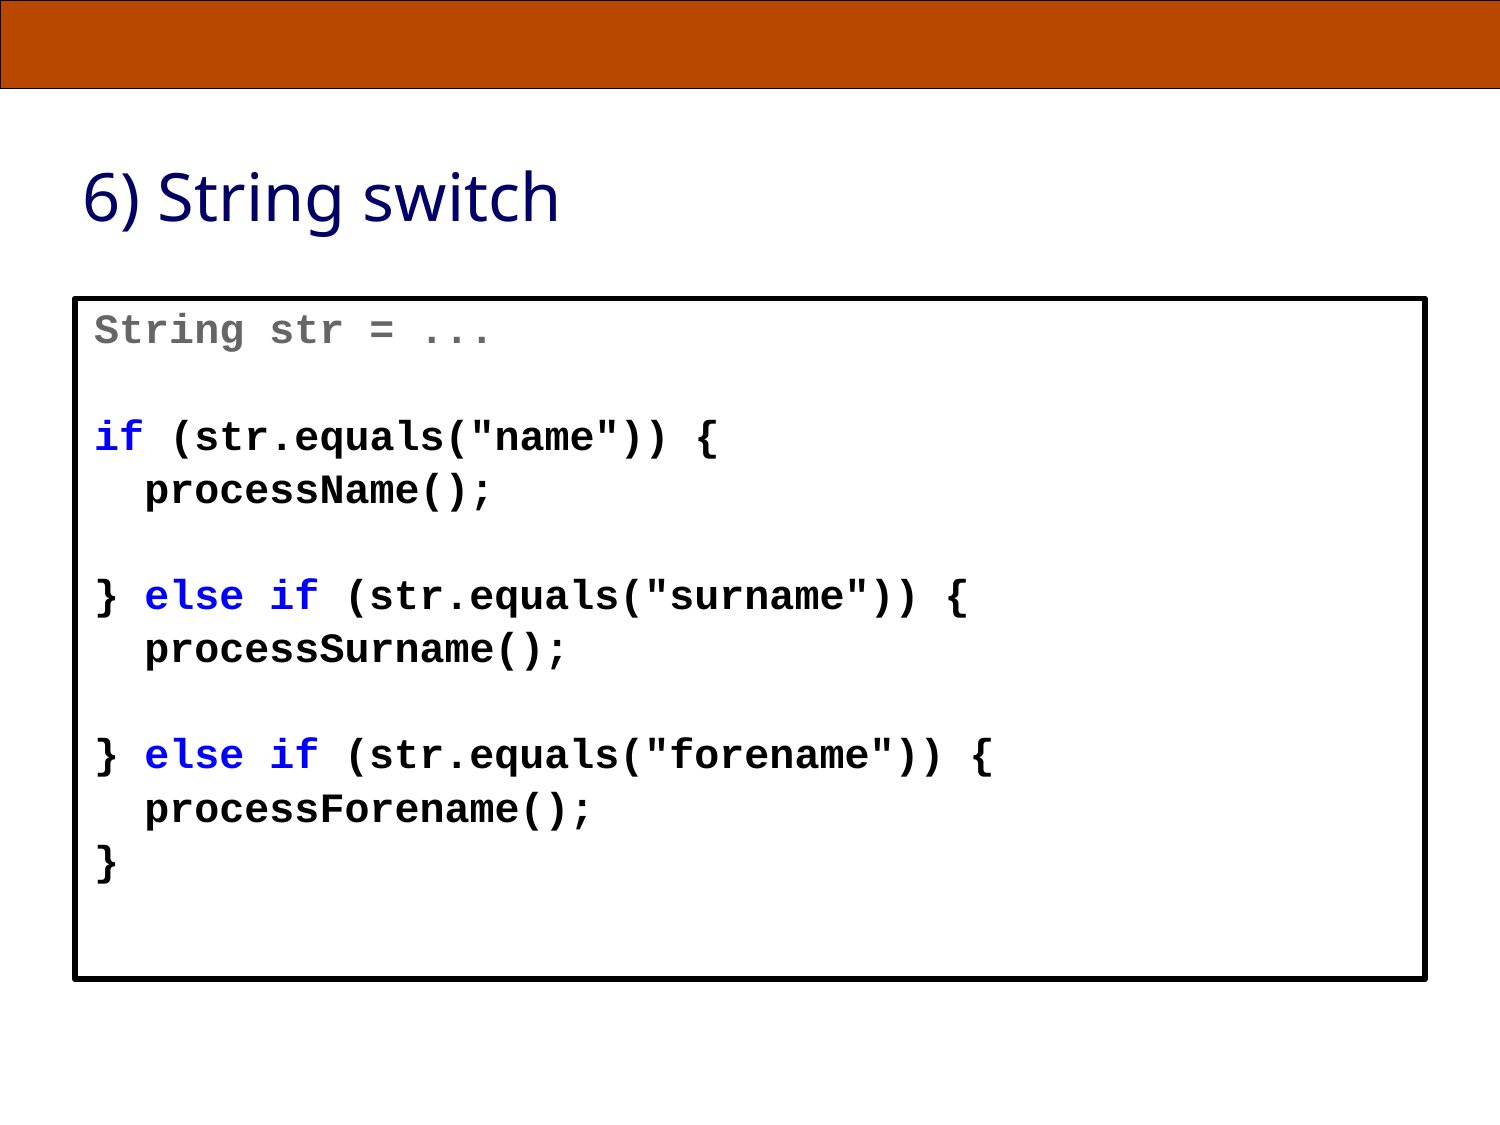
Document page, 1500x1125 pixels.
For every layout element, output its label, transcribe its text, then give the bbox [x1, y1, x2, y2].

title 6) String switch [74, 105, 1423, 249]
list String str = ... if (str.equals("name")) { processName(); } else if (str.equals("surname")) { processSurname(); } else if (str.equals("forename")) { processForename(); } [75, 298, 1425, 980]
